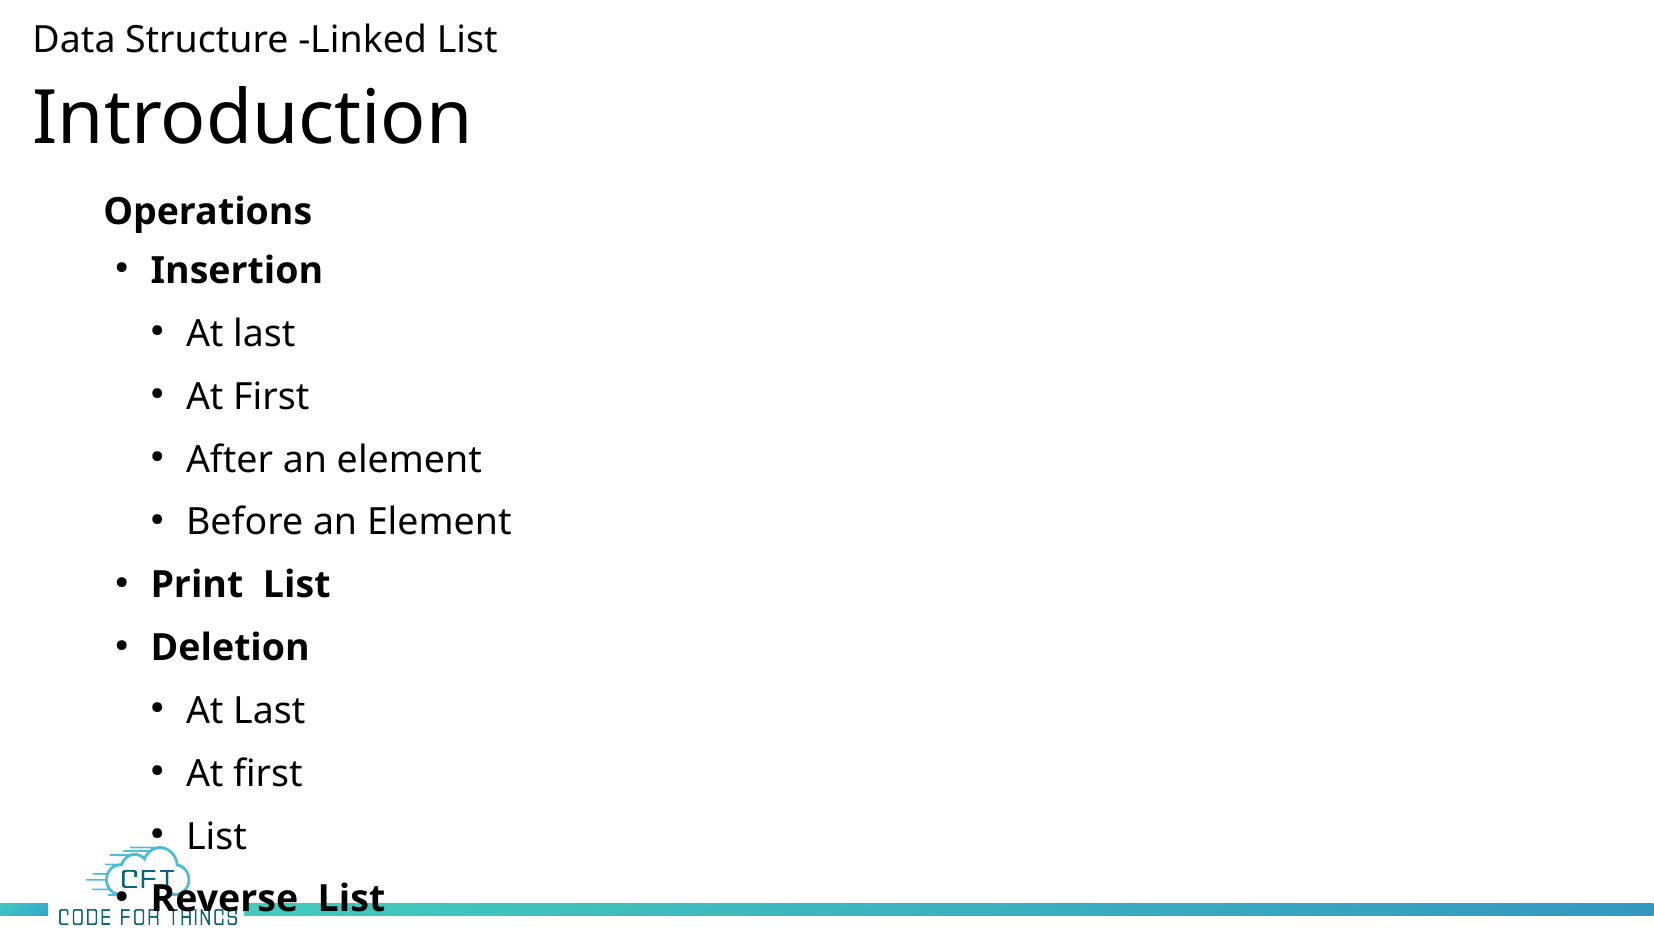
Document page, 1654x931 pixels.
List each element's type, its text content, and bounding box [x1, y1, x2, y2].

title Data Structure -Linked List Introduction [32, 12, 1184, 166]
text_box Operations [88, 177, 384, 245]
text_box Insertion At last At First After an element Before an Element Print List Deletion At Last At first List Reverse List [100, 236, 768, 904]
picture [59, 846, 237, 925]
